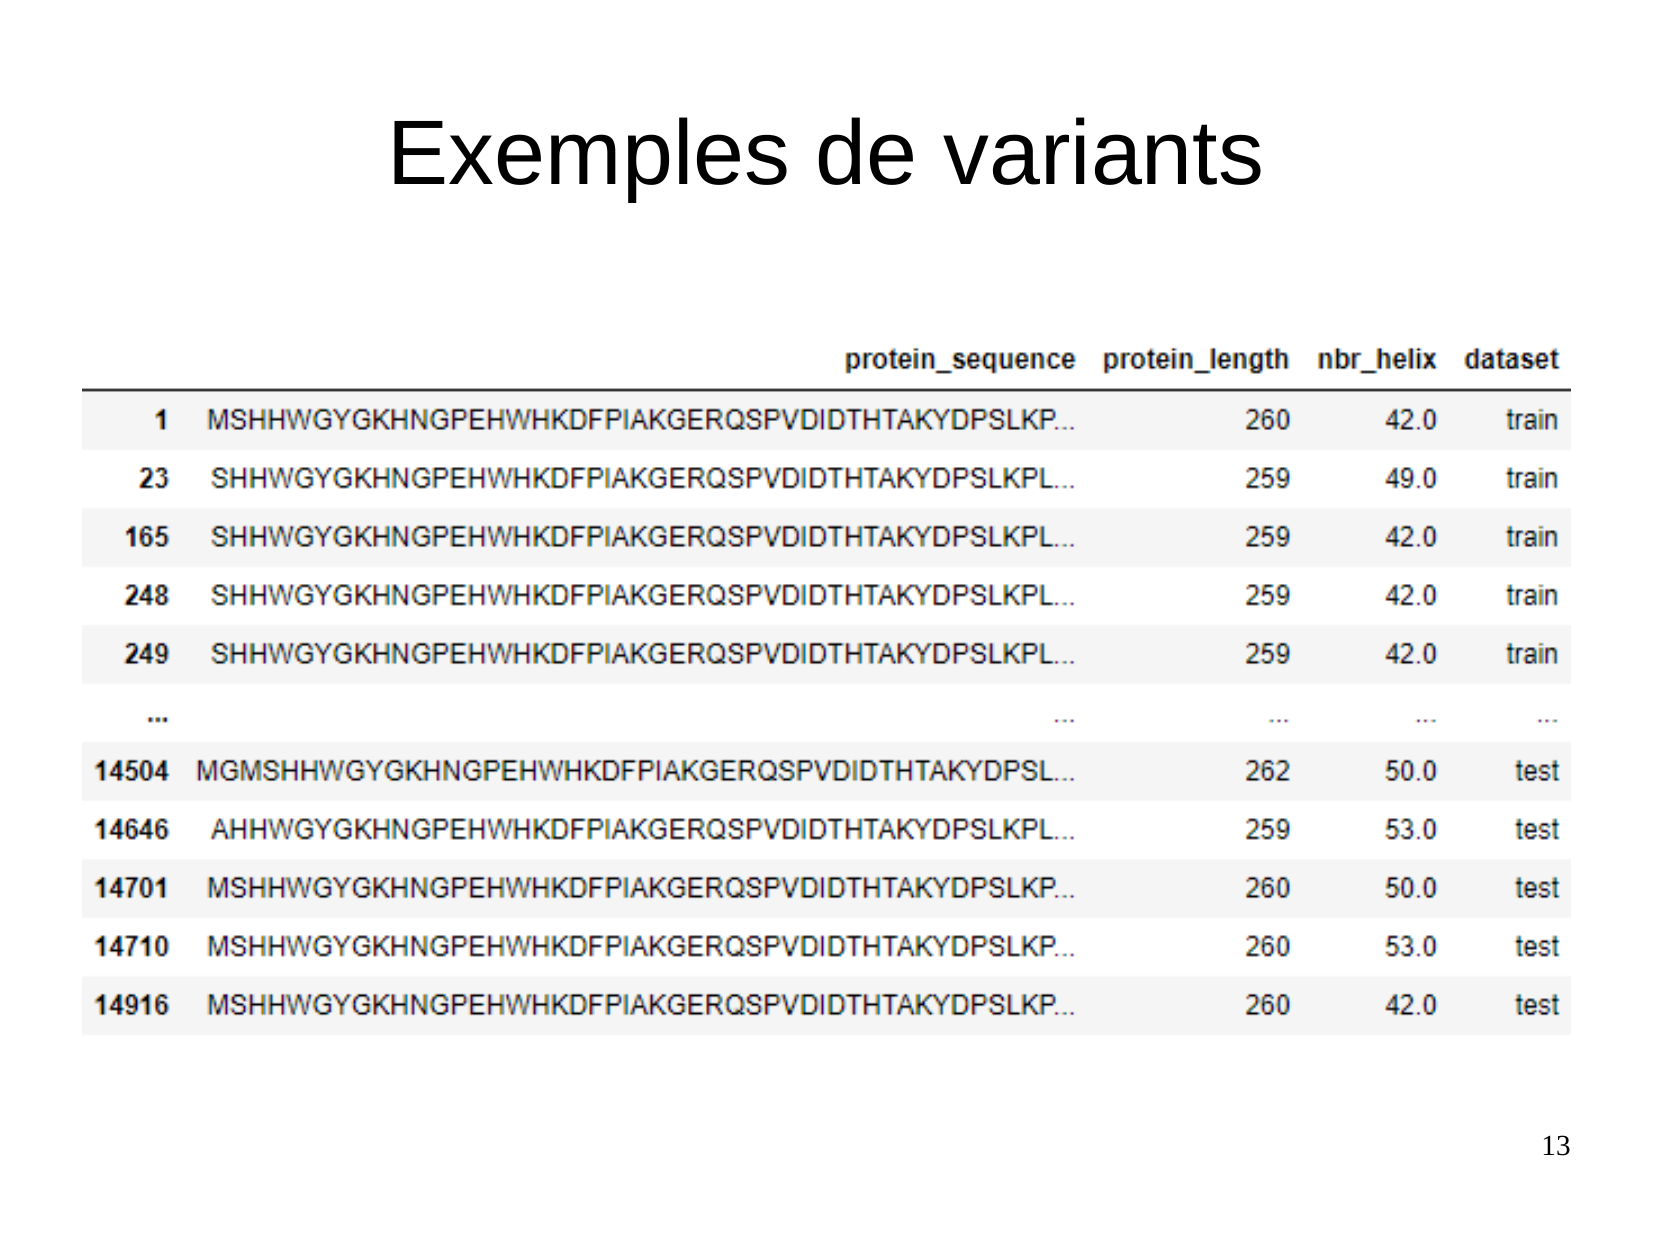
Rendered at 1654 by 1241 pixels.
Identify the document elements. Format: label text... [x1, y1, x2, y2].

title Exemples de variants [82, 49, 1571, 257]
picture [82, 340, 1571, 1058]
